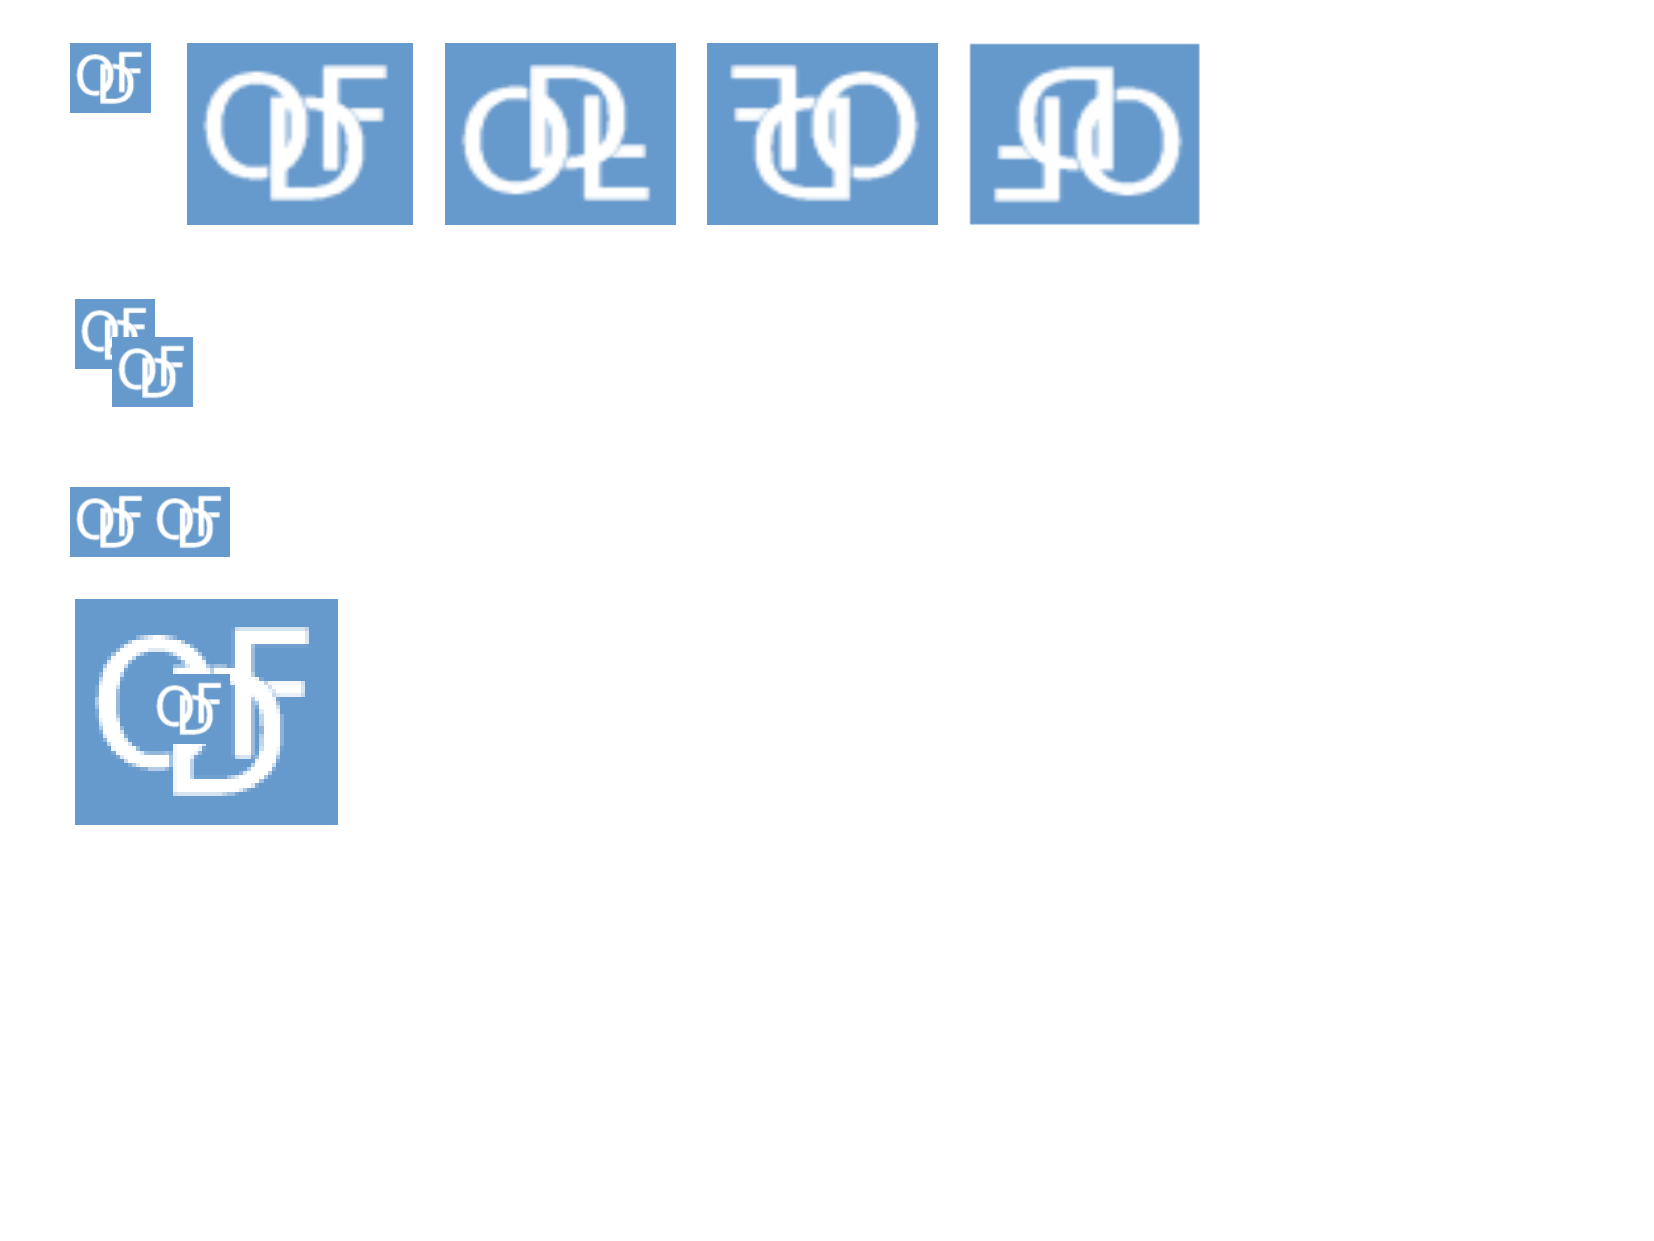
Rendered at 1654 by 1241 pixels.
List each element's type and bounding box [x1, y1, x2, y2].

picture [70, 487, 230, 557]
picture [75, 299, 193, 407]
picture [70, 43, 151, 113]
picture [445, 43, 676, 226]
picture [969, 43, 1200, 226]
picture [75, 599, 338, 826]
picture [707, 43, 938, 226]
picture [187, 43, 413, 226]
